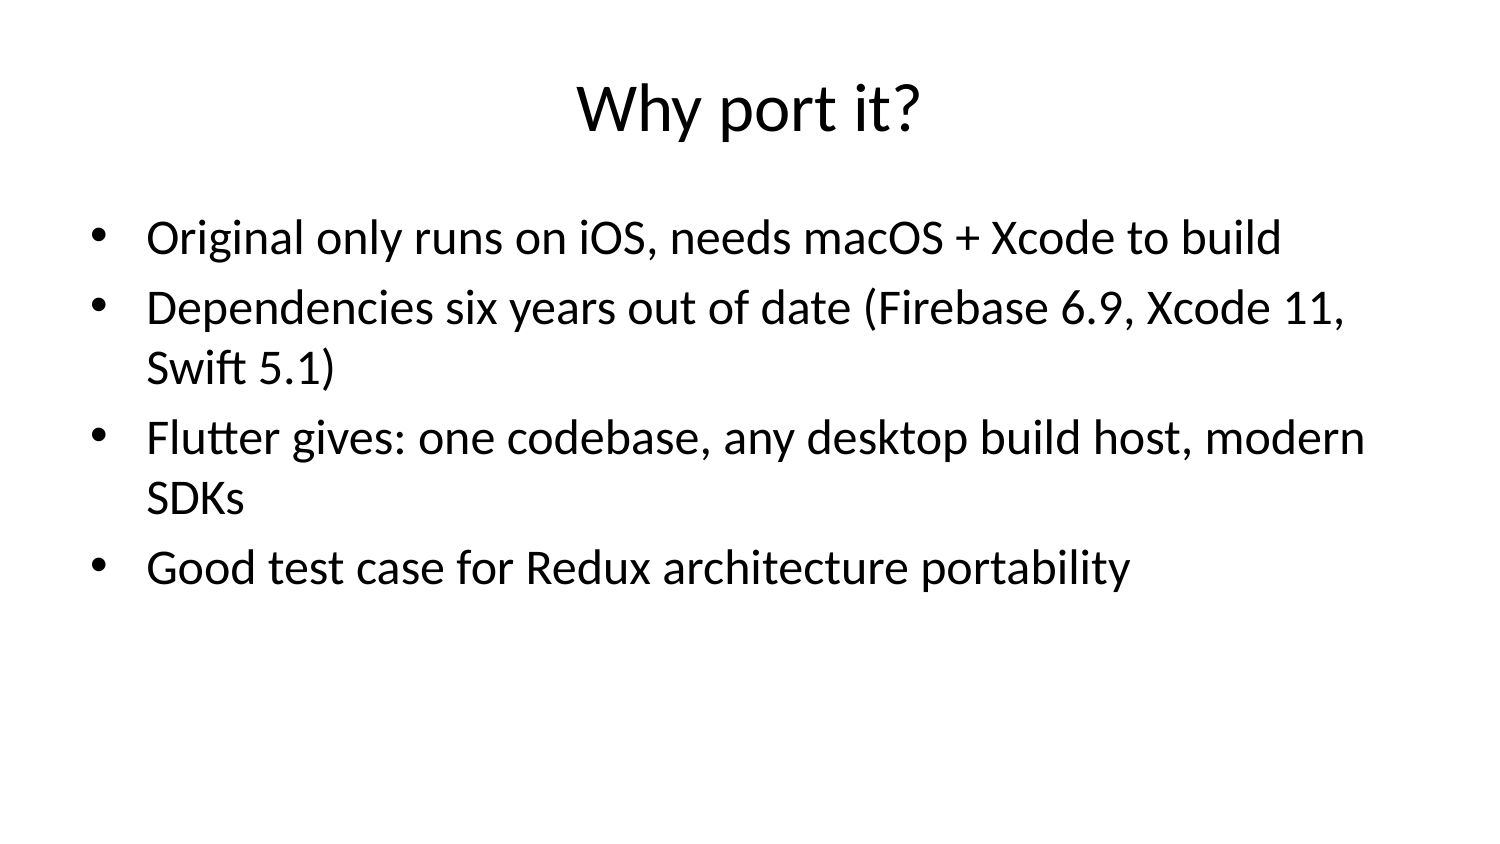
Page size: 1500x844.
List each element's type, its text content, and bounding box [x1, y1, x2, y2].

title Why port it? [75, 33, 1425, 175]
list Original only runs on iOS, needs macOS + Xcode to build Dependencies six years out of date (Firebase 6.9, Xcode 11, Swift 5.1) Flutter gives: one codebase, any desktop build host, modern SDKs Good test case for Redux architecture portability [75, 196, 1425, 754]
